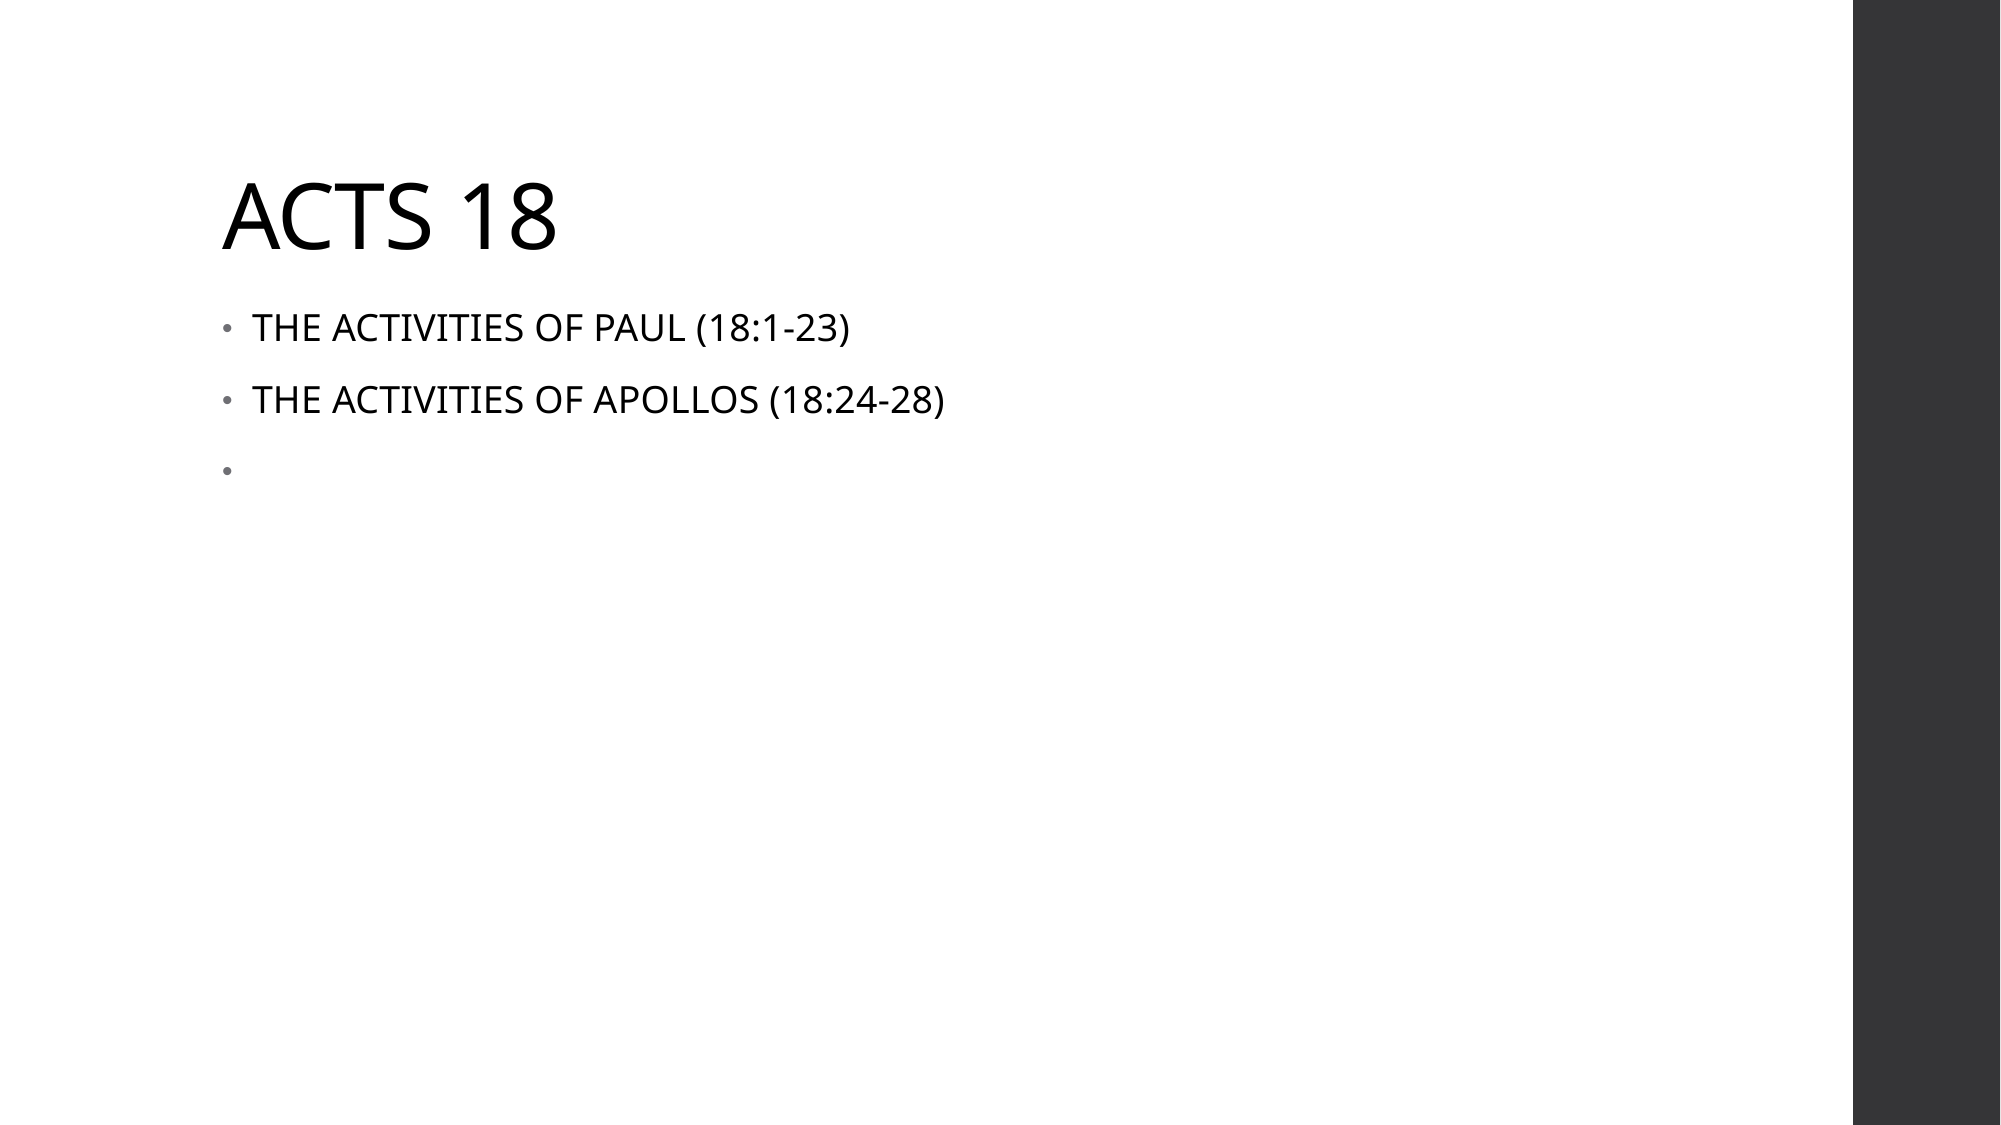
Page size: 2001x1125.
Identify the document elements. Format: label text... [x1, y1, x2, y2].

list THE ACTIVITIES OF PAUL (18:1-23) THE ACTIVITIES OF APOLLOS (18:24-28) [206, 299, 1617, 1014]
title ACTS 18 [206, 60, 1797, 278]
